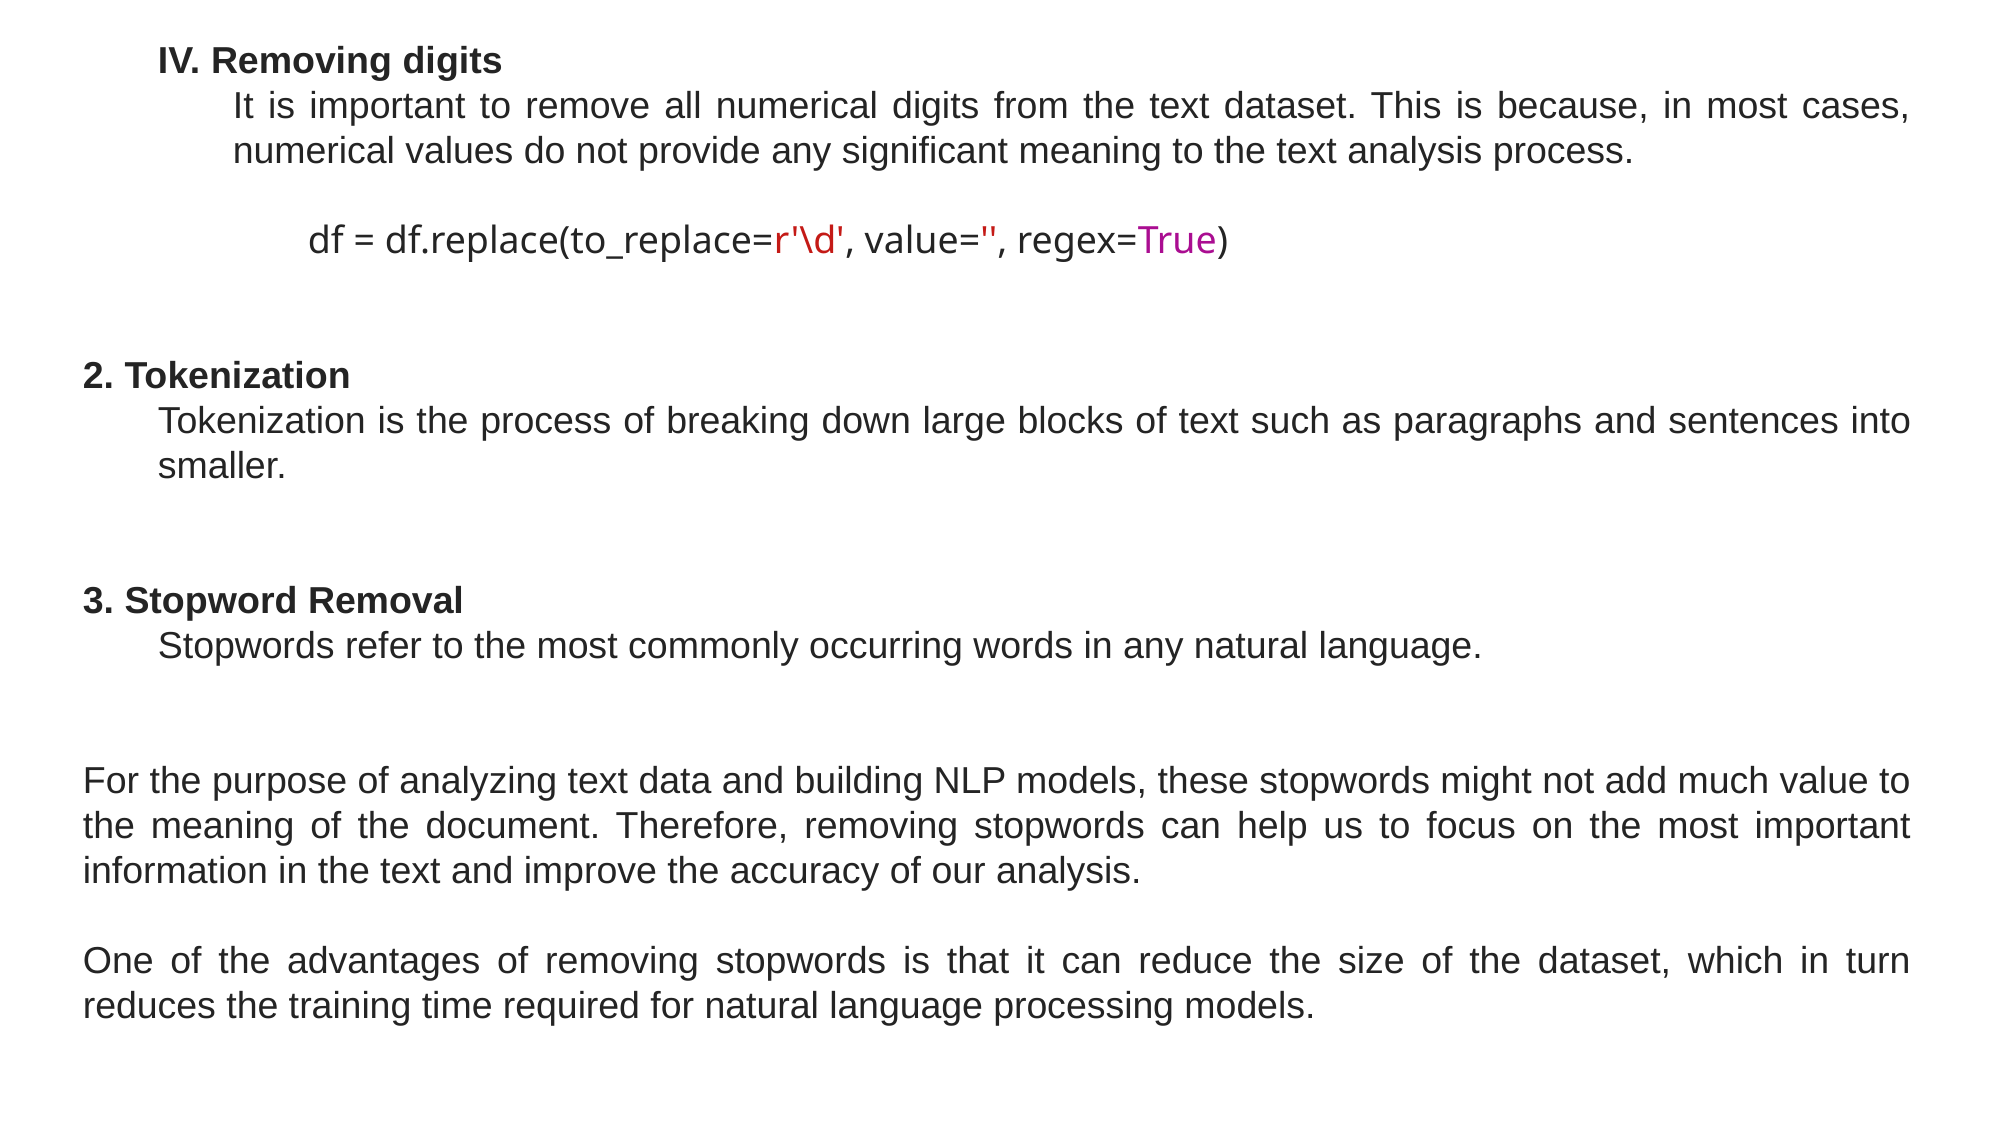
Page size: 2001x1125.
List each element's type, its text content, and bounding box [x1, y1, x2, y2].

text_box IV. Removing digits It is important to remove all numerical digits from the text dataset. This is because, in most cases, numerical values do not provide any significant meaning to the text analysis process. df = df.replace(to_replace=r'\d', value='', regex=True) 2. Tokenization Tokenization is the process of breaking down large blocks of text such as paragraphs and sentences into smaller. 3. Stopword Removal Stopwords refer to the most commonly occurring words in any natural language. For the purpose of analyzing text data and building NLP models, these stopwords might not add much value to the meaning of the document. Therefore, removing stopwords can help us to focus on the most important information in the text and improve the accuracy of our analysis. One of the advantages of removing stopwords is that it can reduce the size of the dataset, which in turn reduces the training time required for natural language processing models. [67, 28, 1927, 1079]
